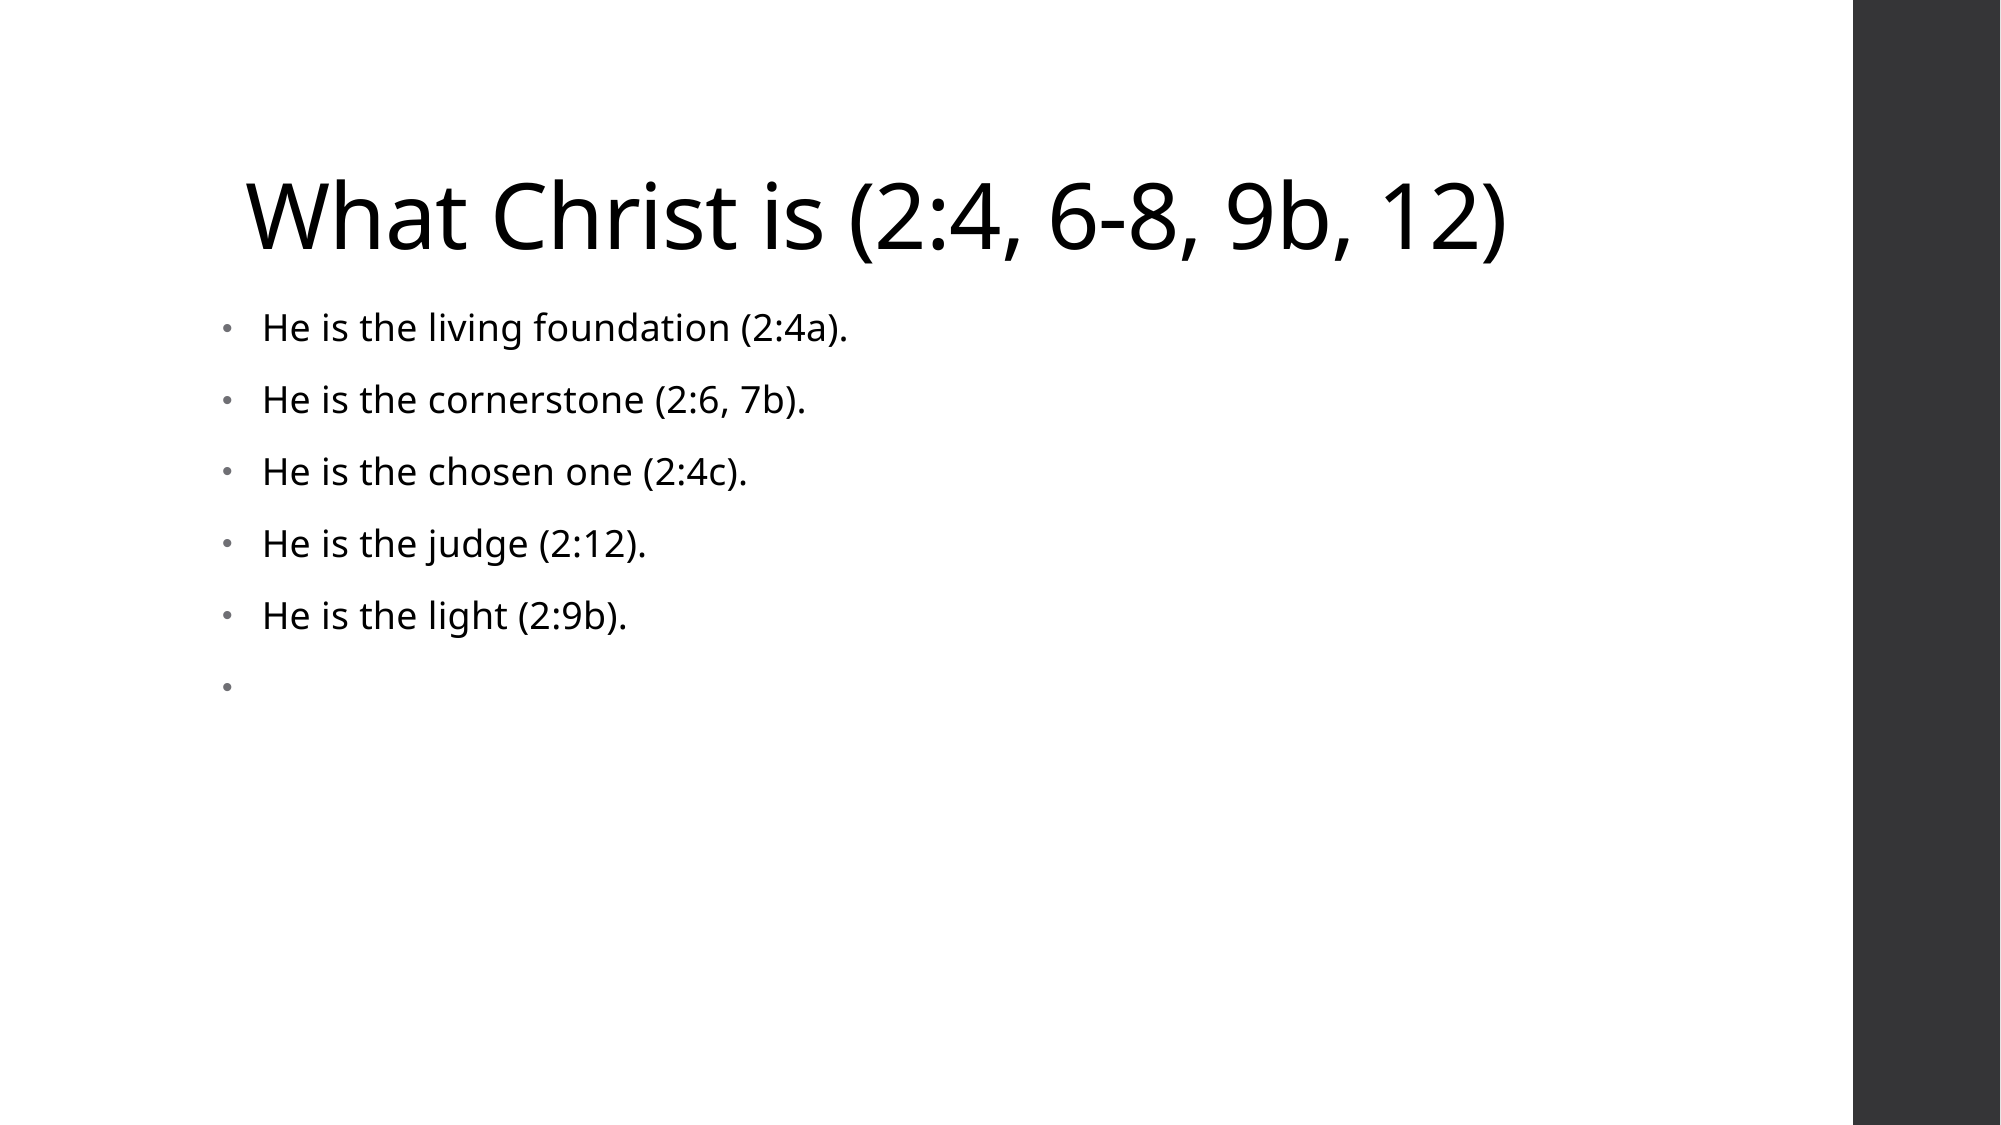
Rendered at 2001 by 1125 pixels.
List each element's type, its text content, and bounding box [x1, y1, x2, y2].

list He is the living foundation (2:4a). He is the cornerstone (2:6, 7b). He is the chosen one (2:4c). He is the judge (2:12). He is the light (2:9b). [206, 299, 1617, 1014]
title What Christ is (2:4, 6-8, 9b, 12) [206, 60, 1797, 278]
